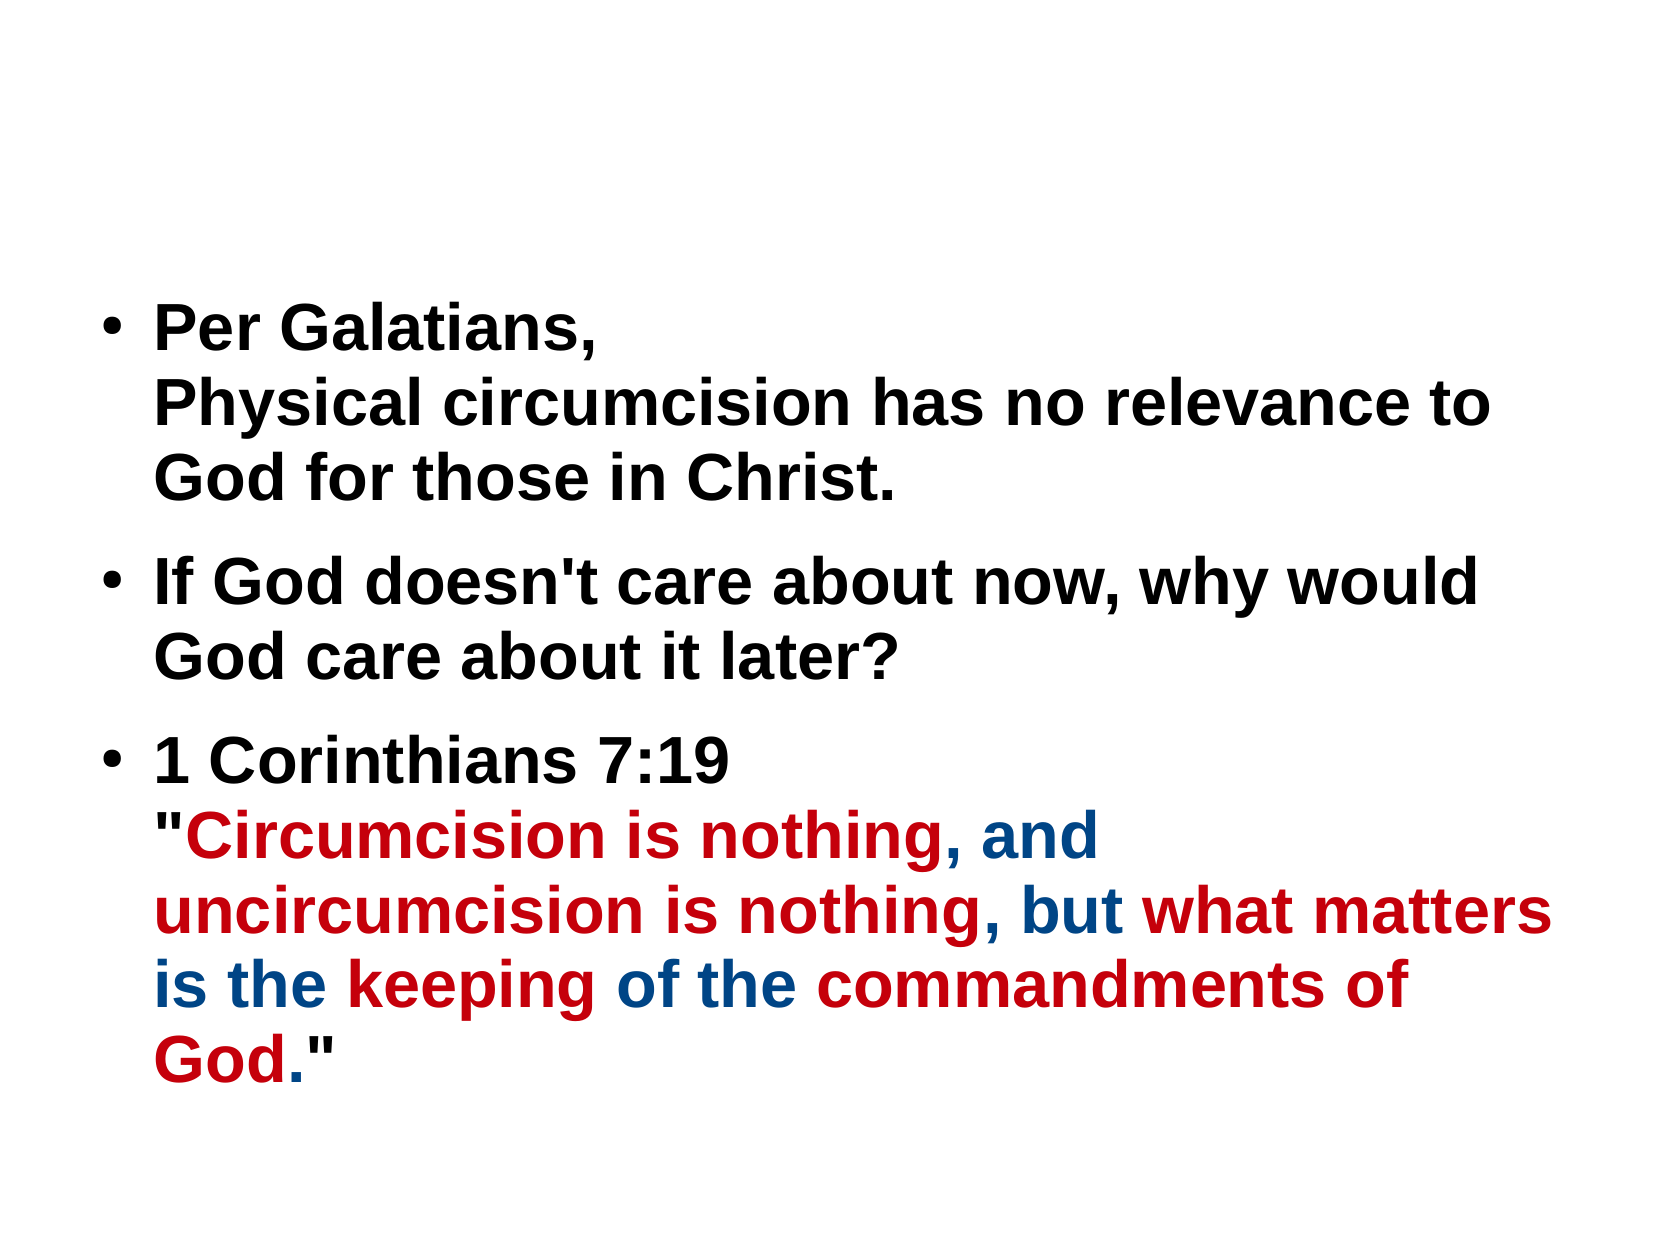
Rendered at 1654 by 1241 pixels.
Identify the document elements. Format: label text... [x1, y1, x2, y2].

list Per Galatians, Physical circumcision has no relevance to God for those in Christ. If God doesn't care about now, why would God care about it later? 1 Corinthians 7:19 "Circumcision is nothing, and uncircumcision is nothing, but what matters is the keeping of the commandments of God." [82, 290, 1571, 1172]
